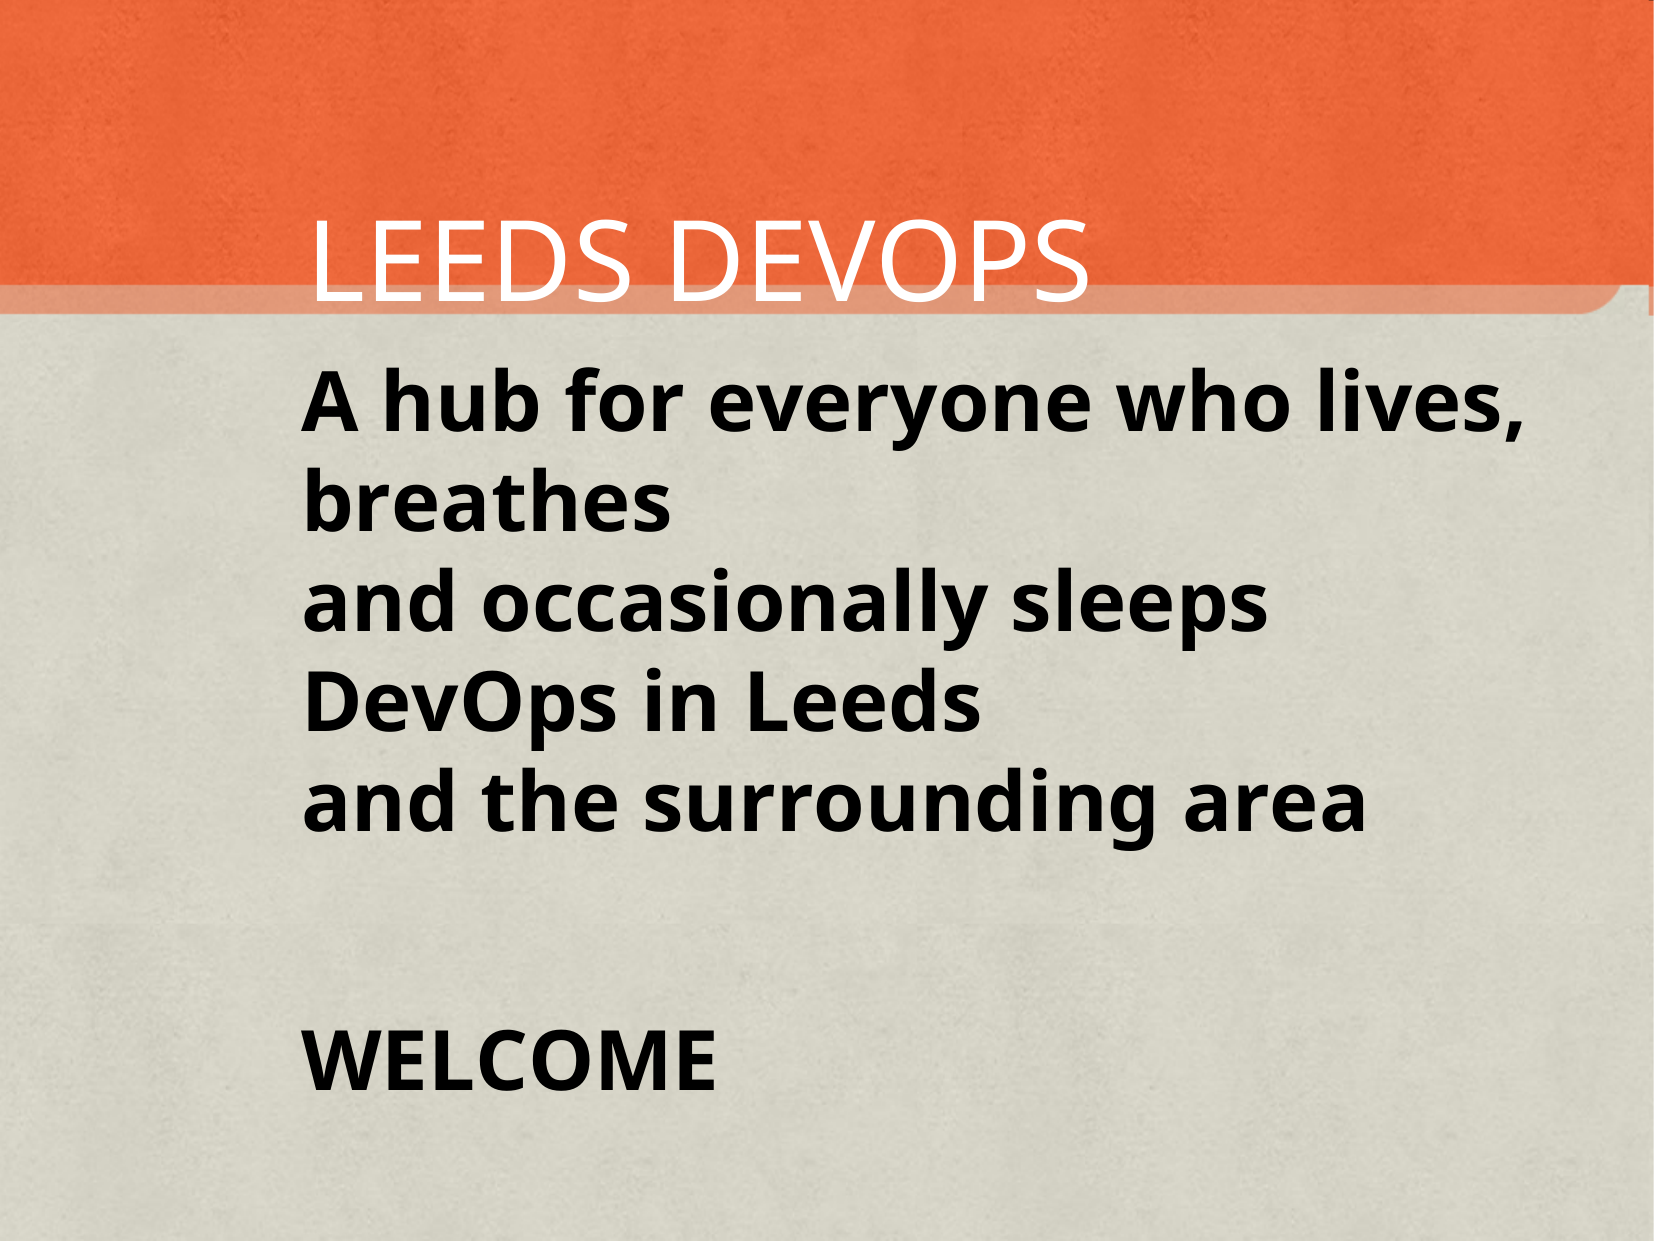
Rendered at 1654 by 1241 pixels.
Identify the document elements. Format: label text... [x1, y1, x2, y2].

title LEEDS DEVOPS [306, 189, 1654, 317]
list A hub for everyone who lives, breathes and occasionally sleeps DevOps in Leeds and the surrounding area WELCOME [301, 348, 1607, 1205]
picture [0, 0, 1654, 1241]
